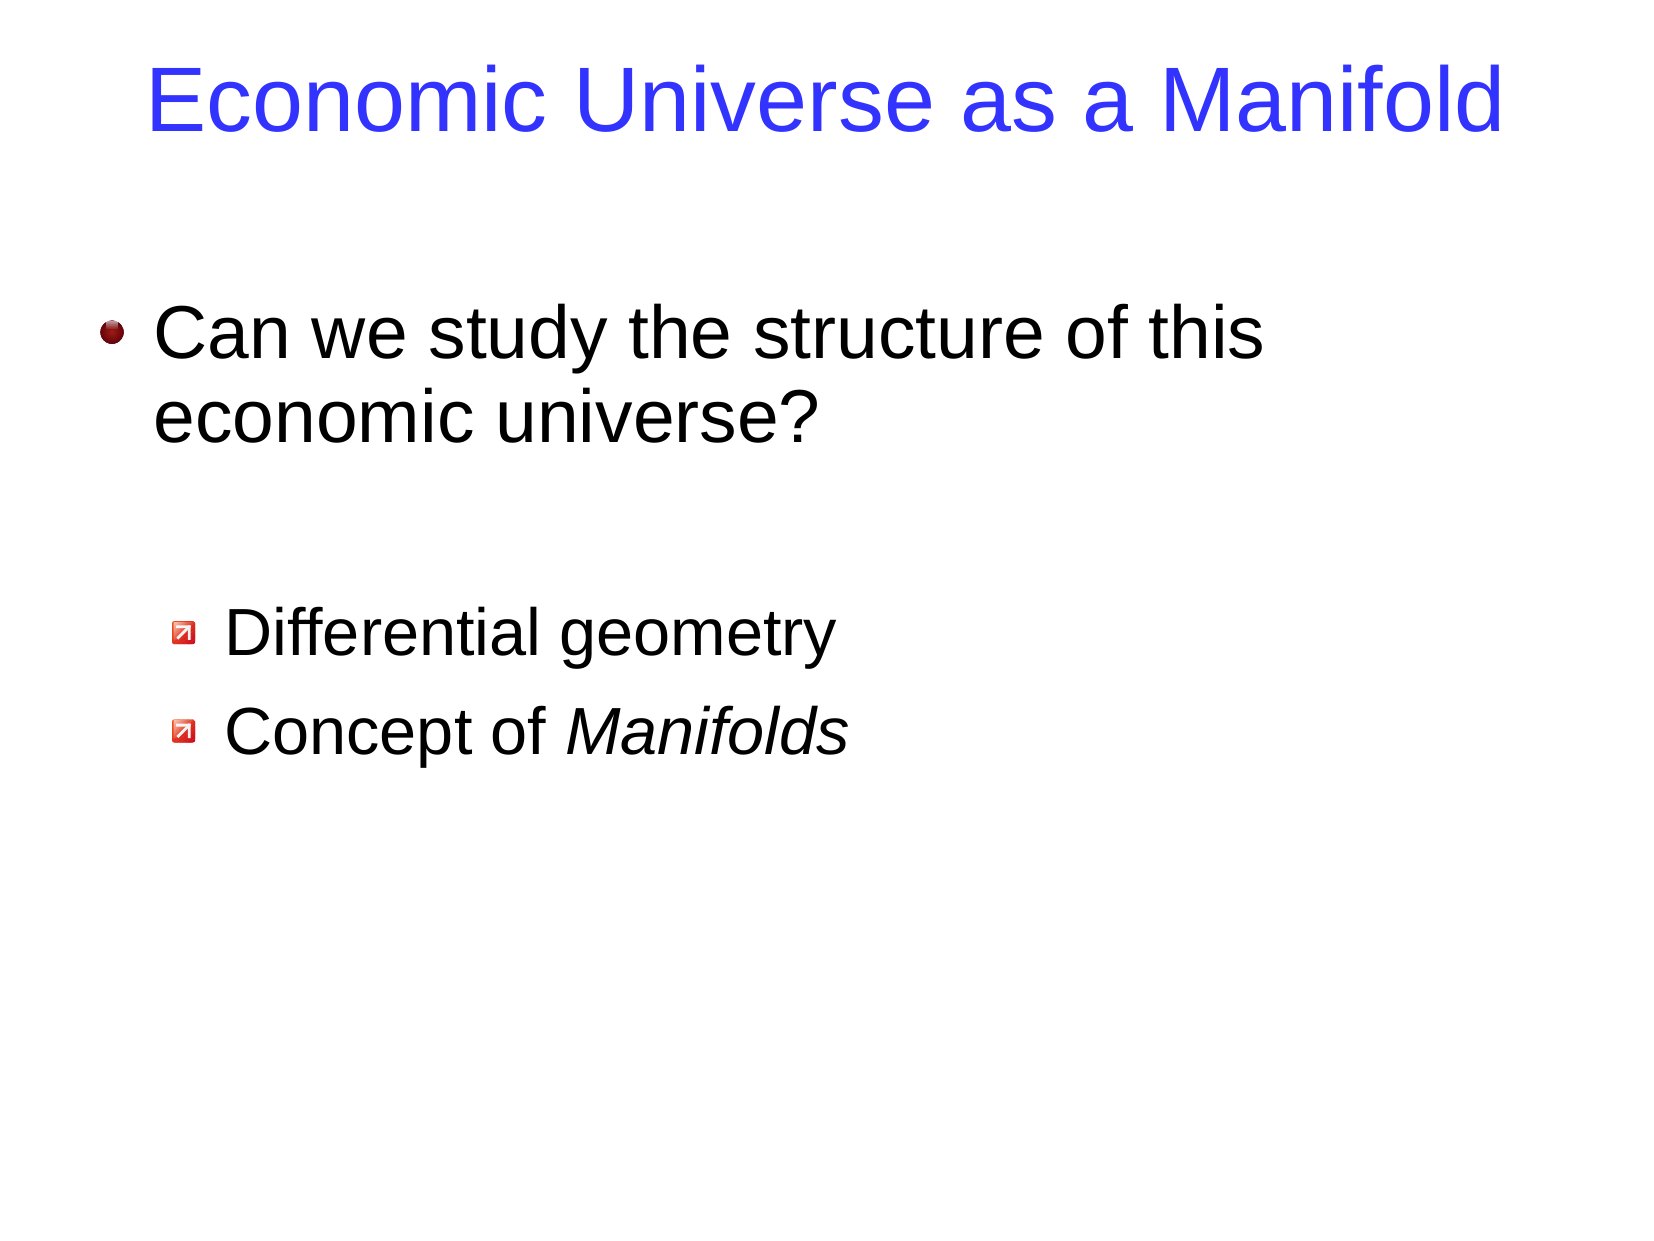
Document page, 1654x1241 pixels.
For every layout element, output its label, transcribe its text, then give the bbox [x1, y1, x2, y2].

list Can we study the structure of this economic universe? Differential geometry Concept of Manifolds [82, 290, 1571, 1010]
title Economic Universe as a Manifold [82, 48, 1571, 152]
